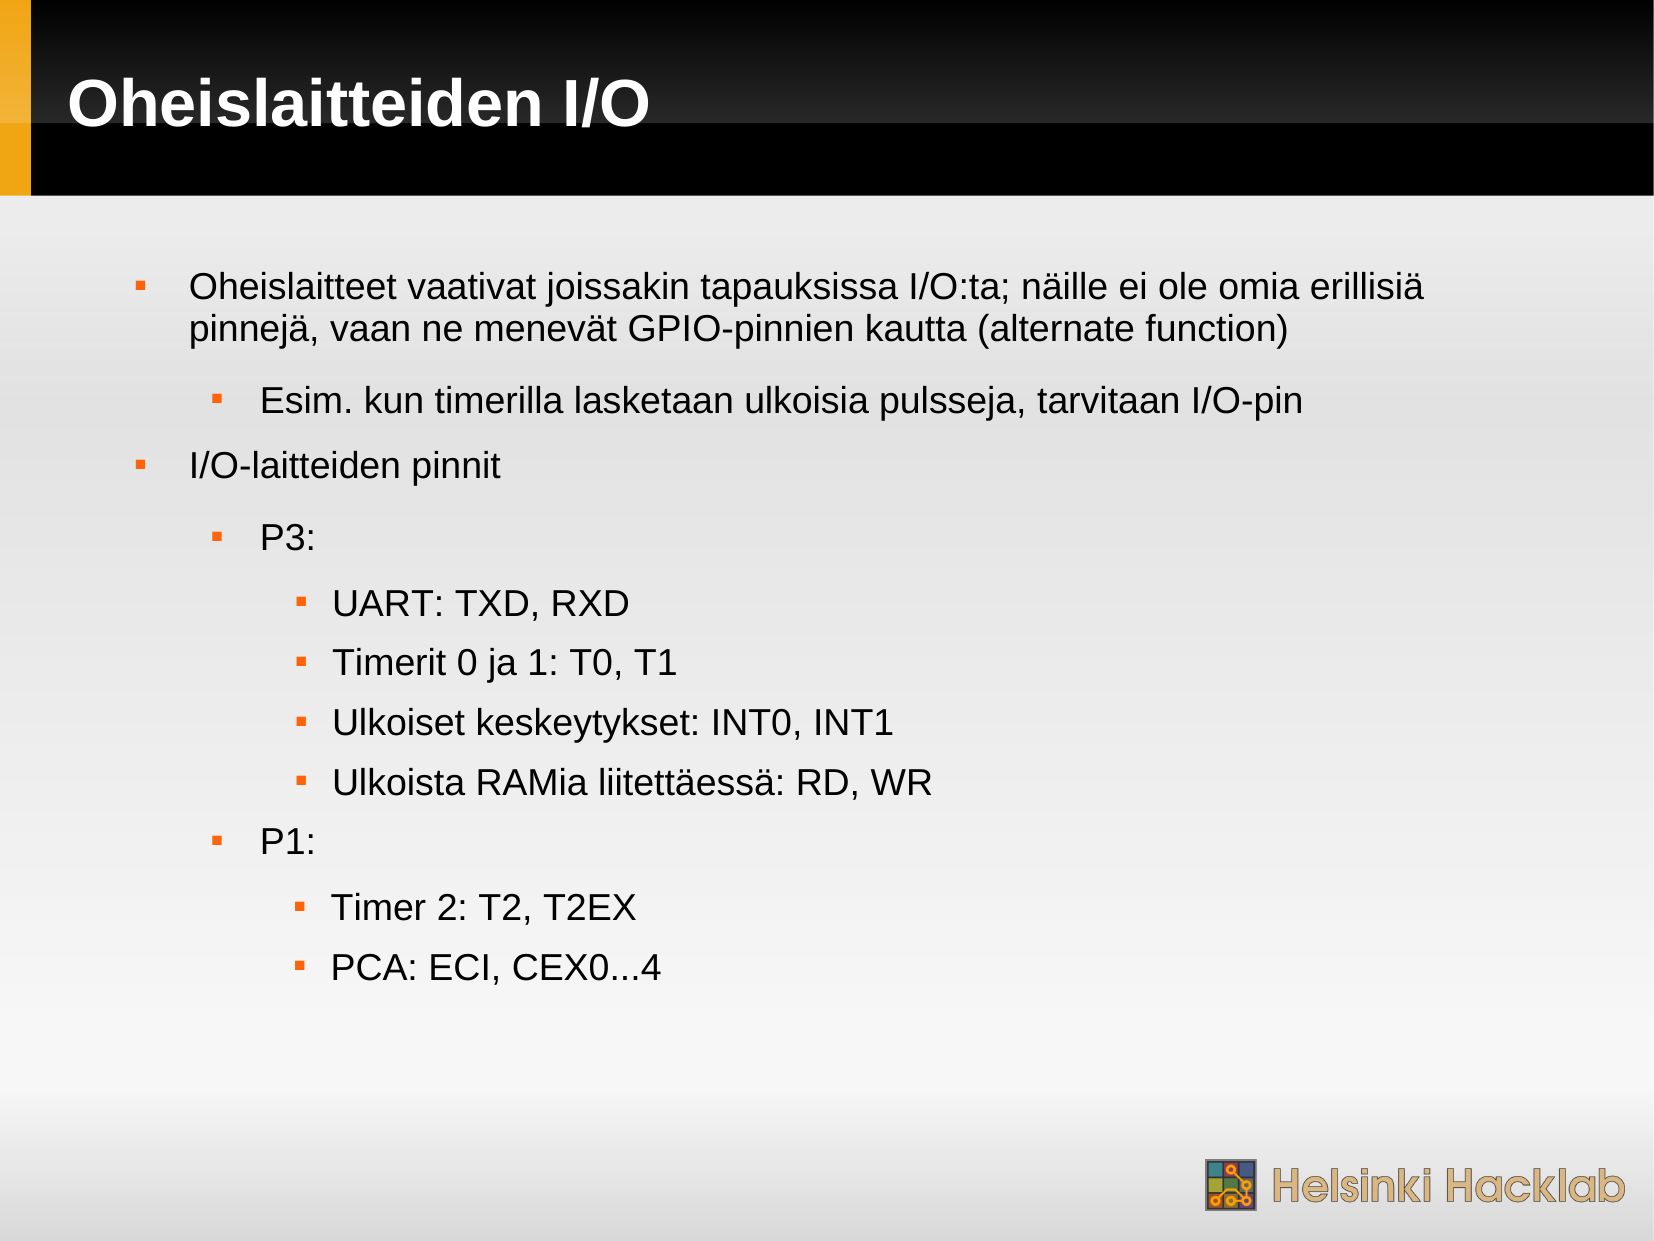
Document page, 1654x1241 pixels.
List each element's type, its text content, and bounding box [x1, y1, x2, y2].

title Oheislaitteiden I/O [67, 0, 1556, 208]
picture [0, 0, 1654, 1241]
list Oheislaitteet vaativat joissakin tapauksissa I/O:ta; näille ei ole omia erillisiä pinnejä, vaan ne menevät GPIO-pinnien kautta (alternate function) Esim. kun timerilla lasketaan ulkoisia pulsseja, tarvitaan I/O-pin I/O-laitteiden pinnit P3: UART: TXD, RXD Timerit 0 ja 1: T0, T1 Ulkoiset keskeytykset: INT0, INT1 Ulkoista RAMia liitettäessä: RD, WR P1: Timer 2: T2, T2EX PCA: ECI, CEX0...4 [118, 265, 1506, 1211]
